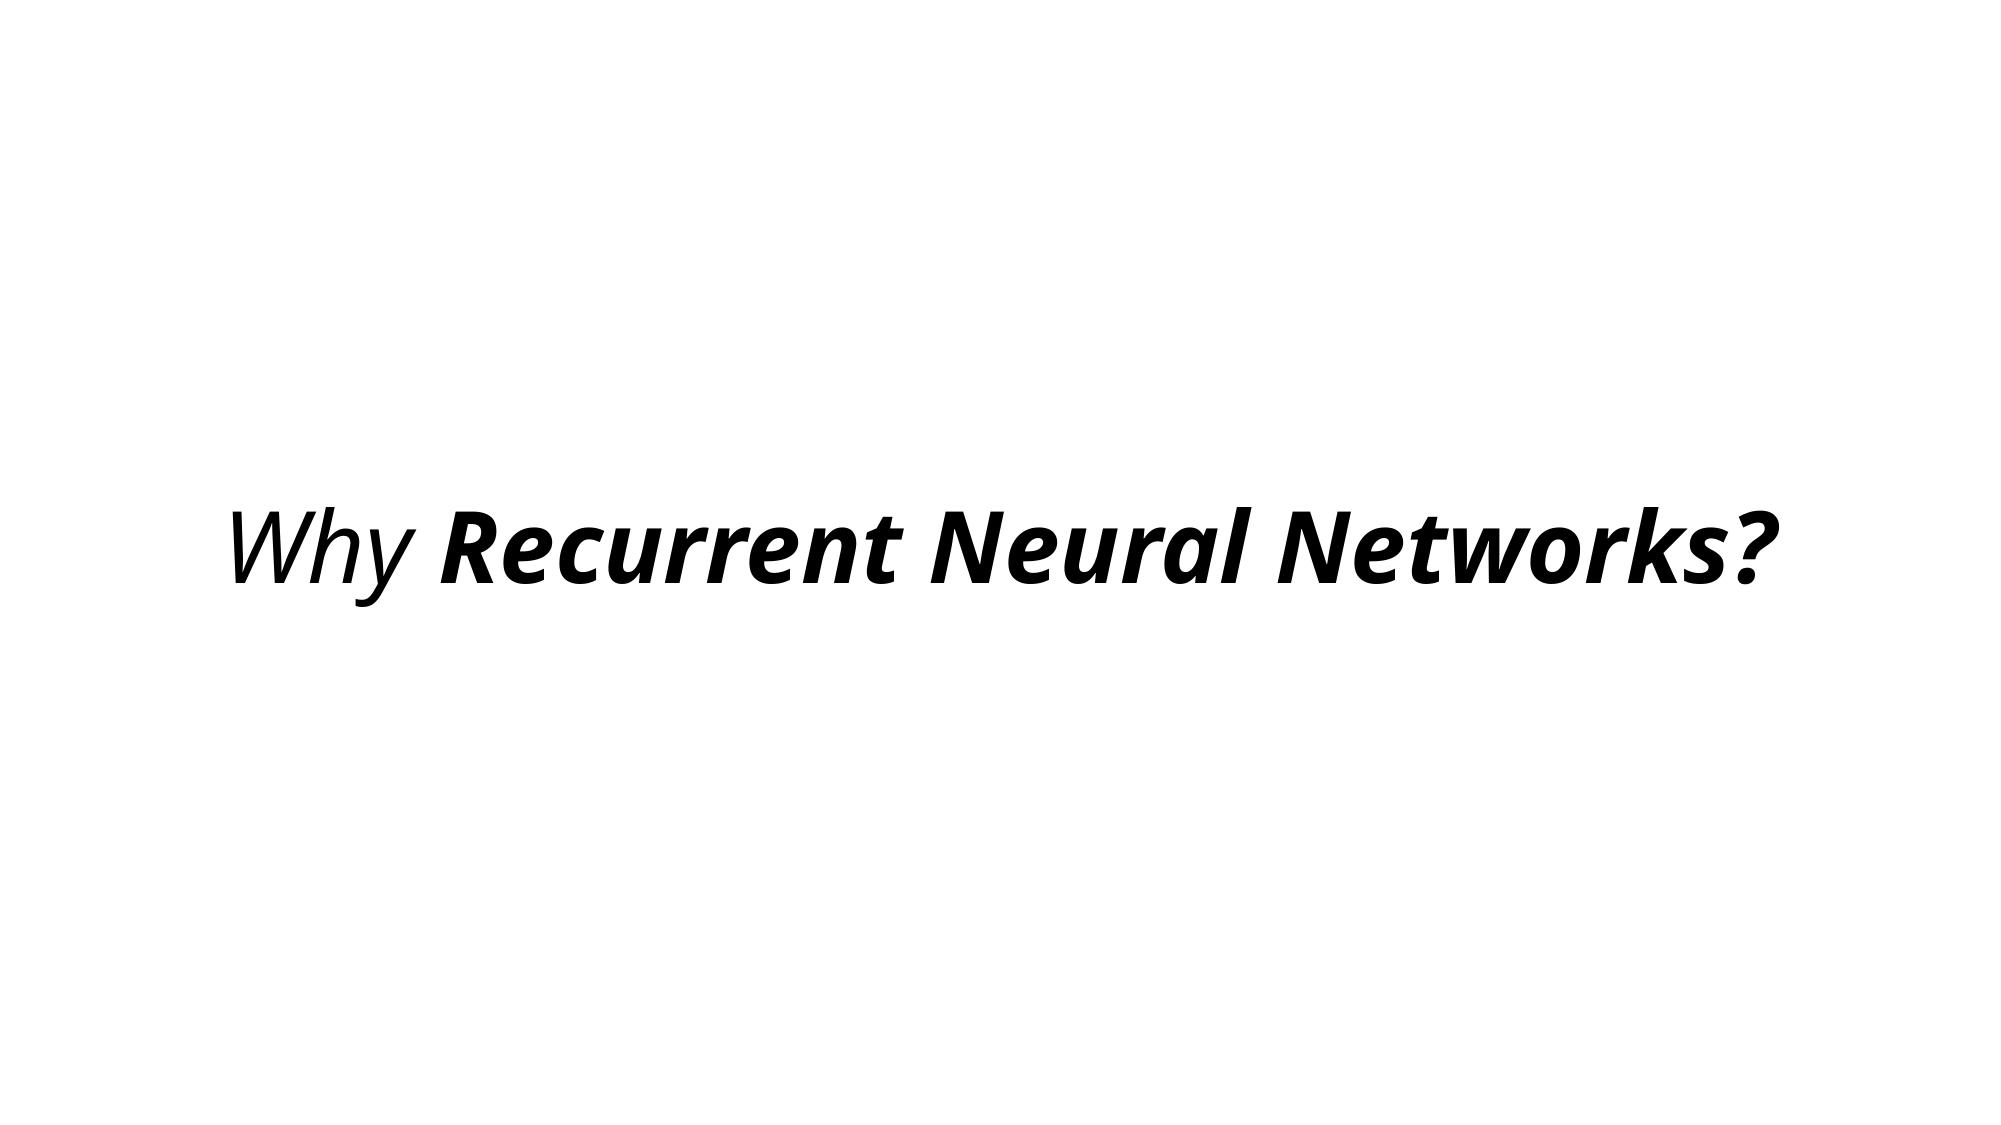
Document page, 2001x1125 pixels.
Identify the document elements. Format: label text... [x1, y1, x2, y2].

list Why Recurrent Neural Networks? [0, 489, 2000, 885]
